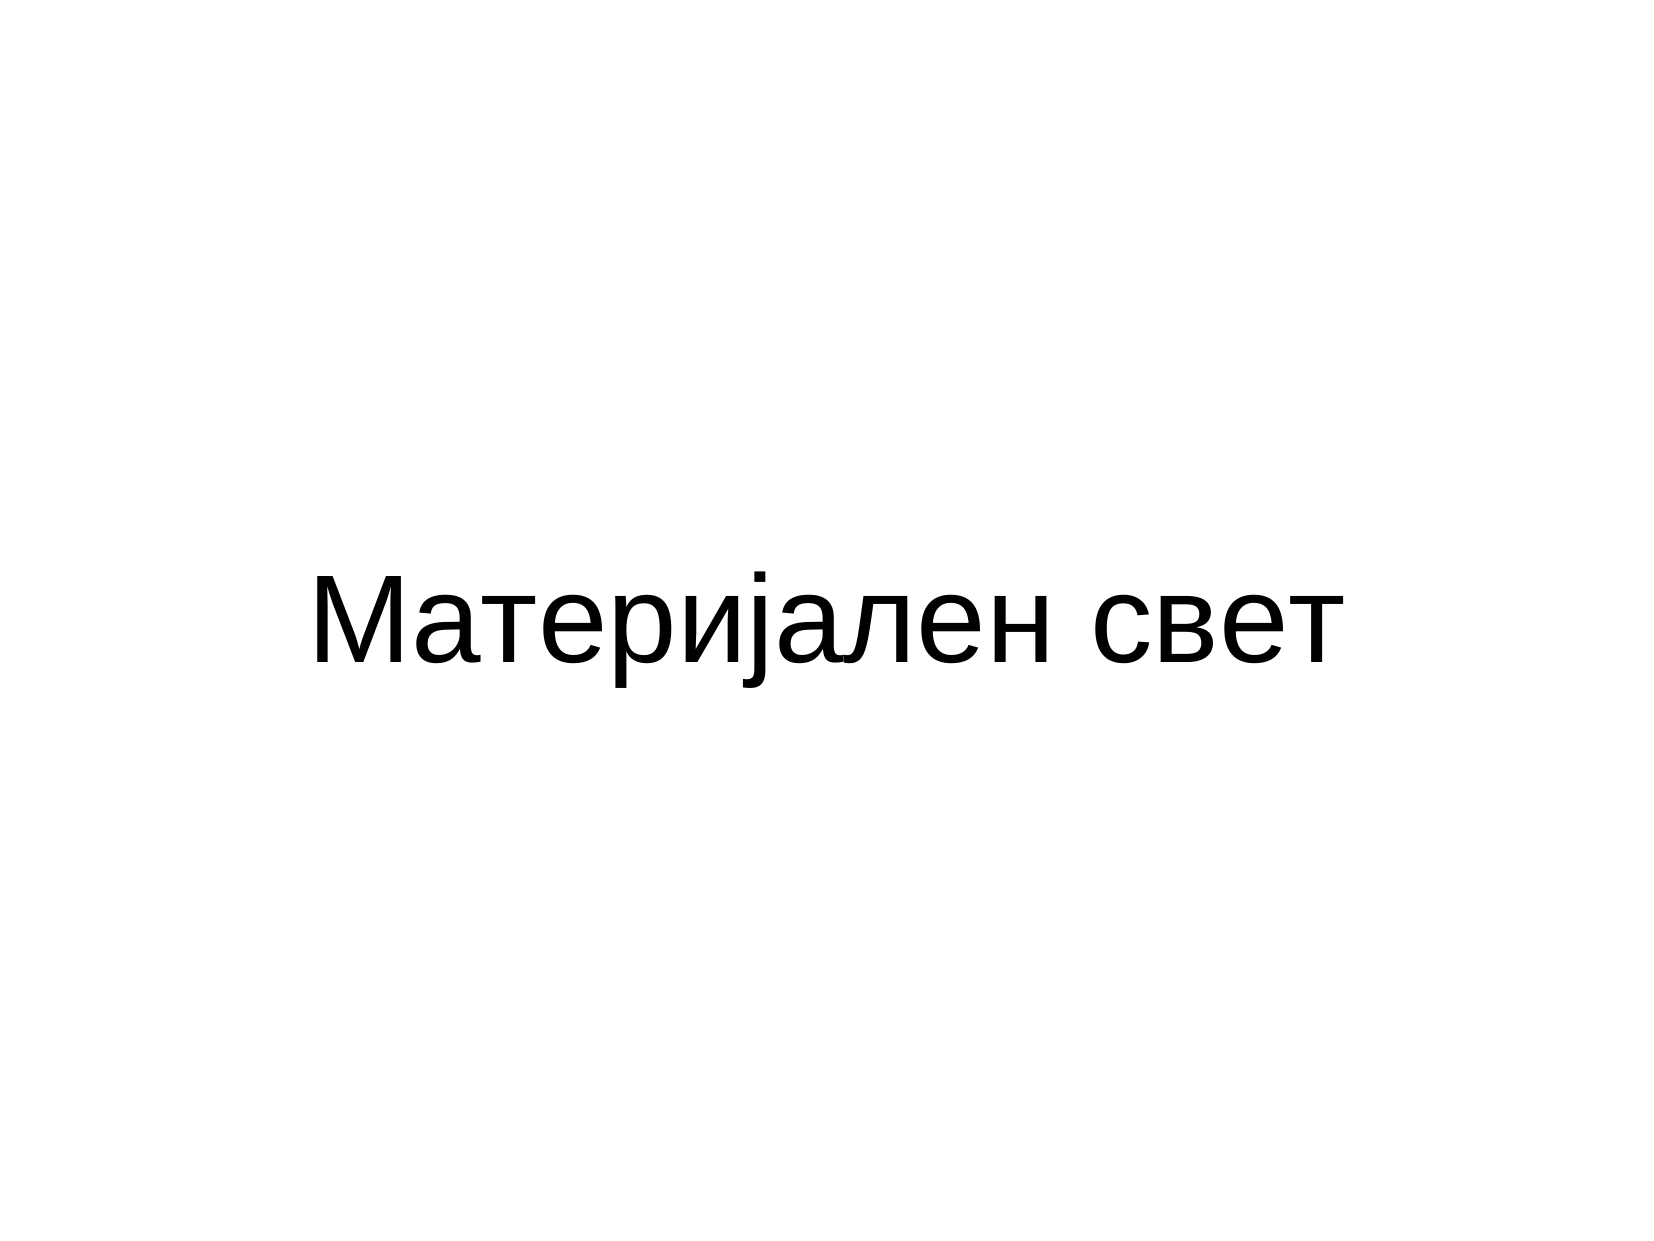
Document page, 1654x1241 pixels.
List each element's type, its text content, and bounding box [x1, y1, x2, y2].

subtitle Материјален свет [0, 0, 1654, 1238]
